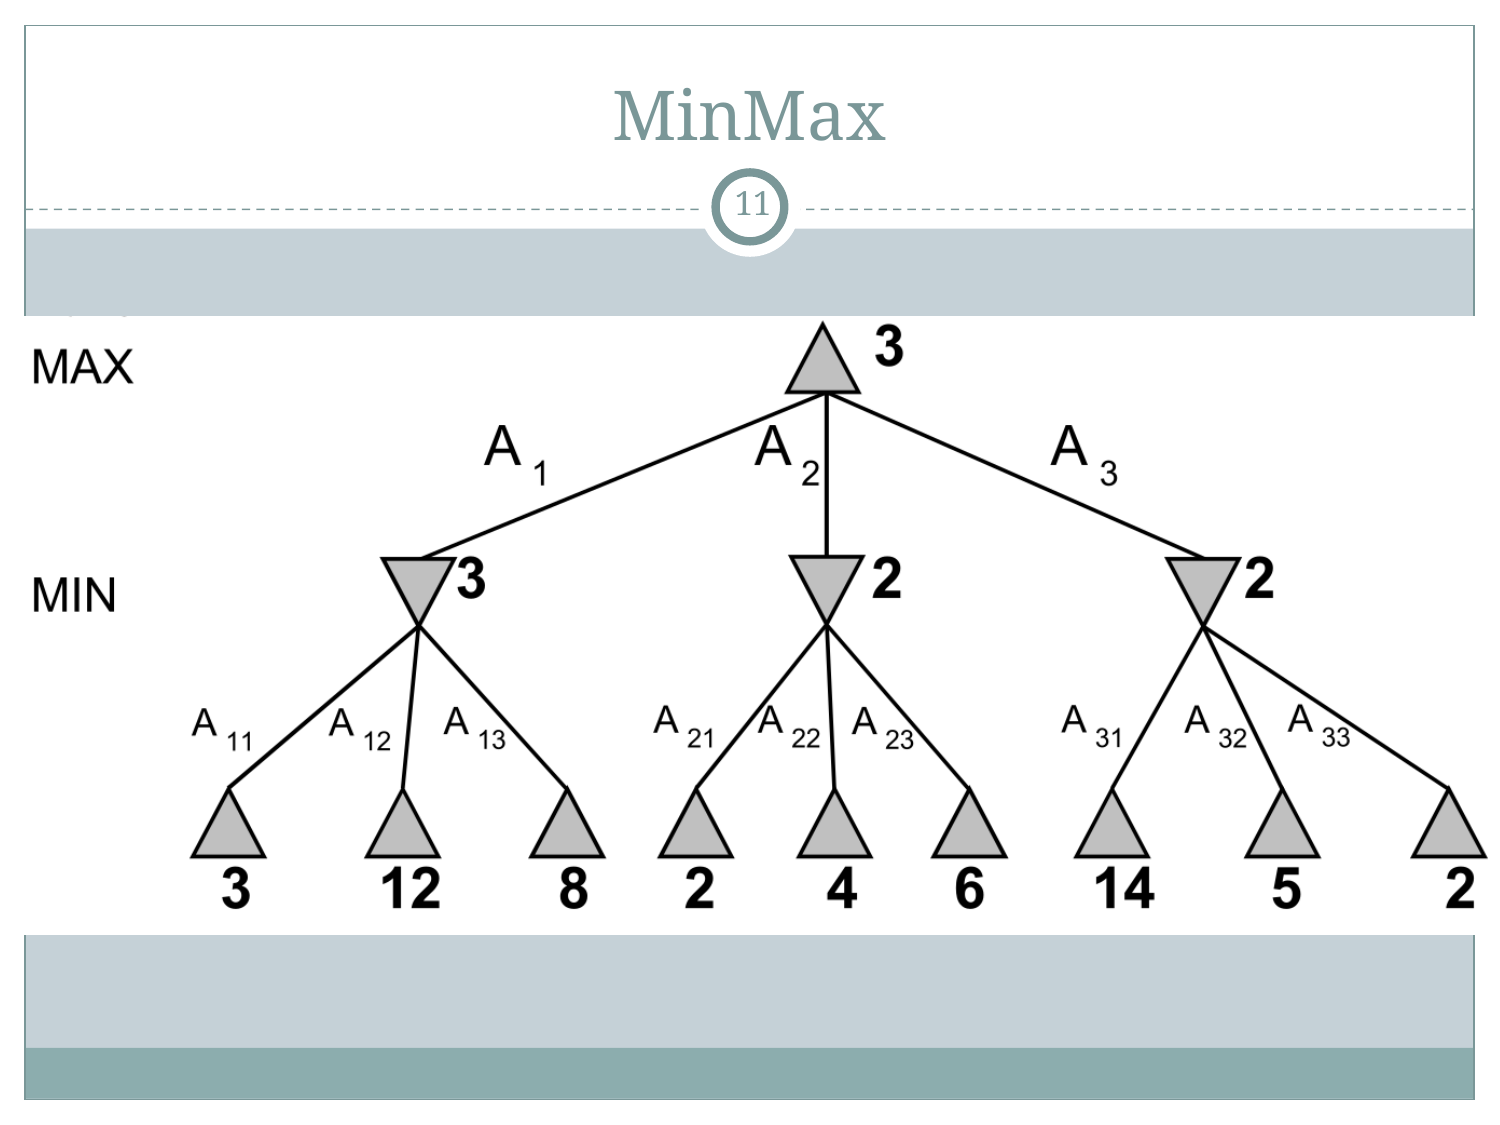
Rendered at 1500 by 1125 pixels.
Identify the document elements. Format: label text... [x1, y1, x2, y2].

title MinMax [49, 37, 1450, 162]
picture [3, 316, 1500, 935]
slide_number <number> [715, 168, 791, 241]
